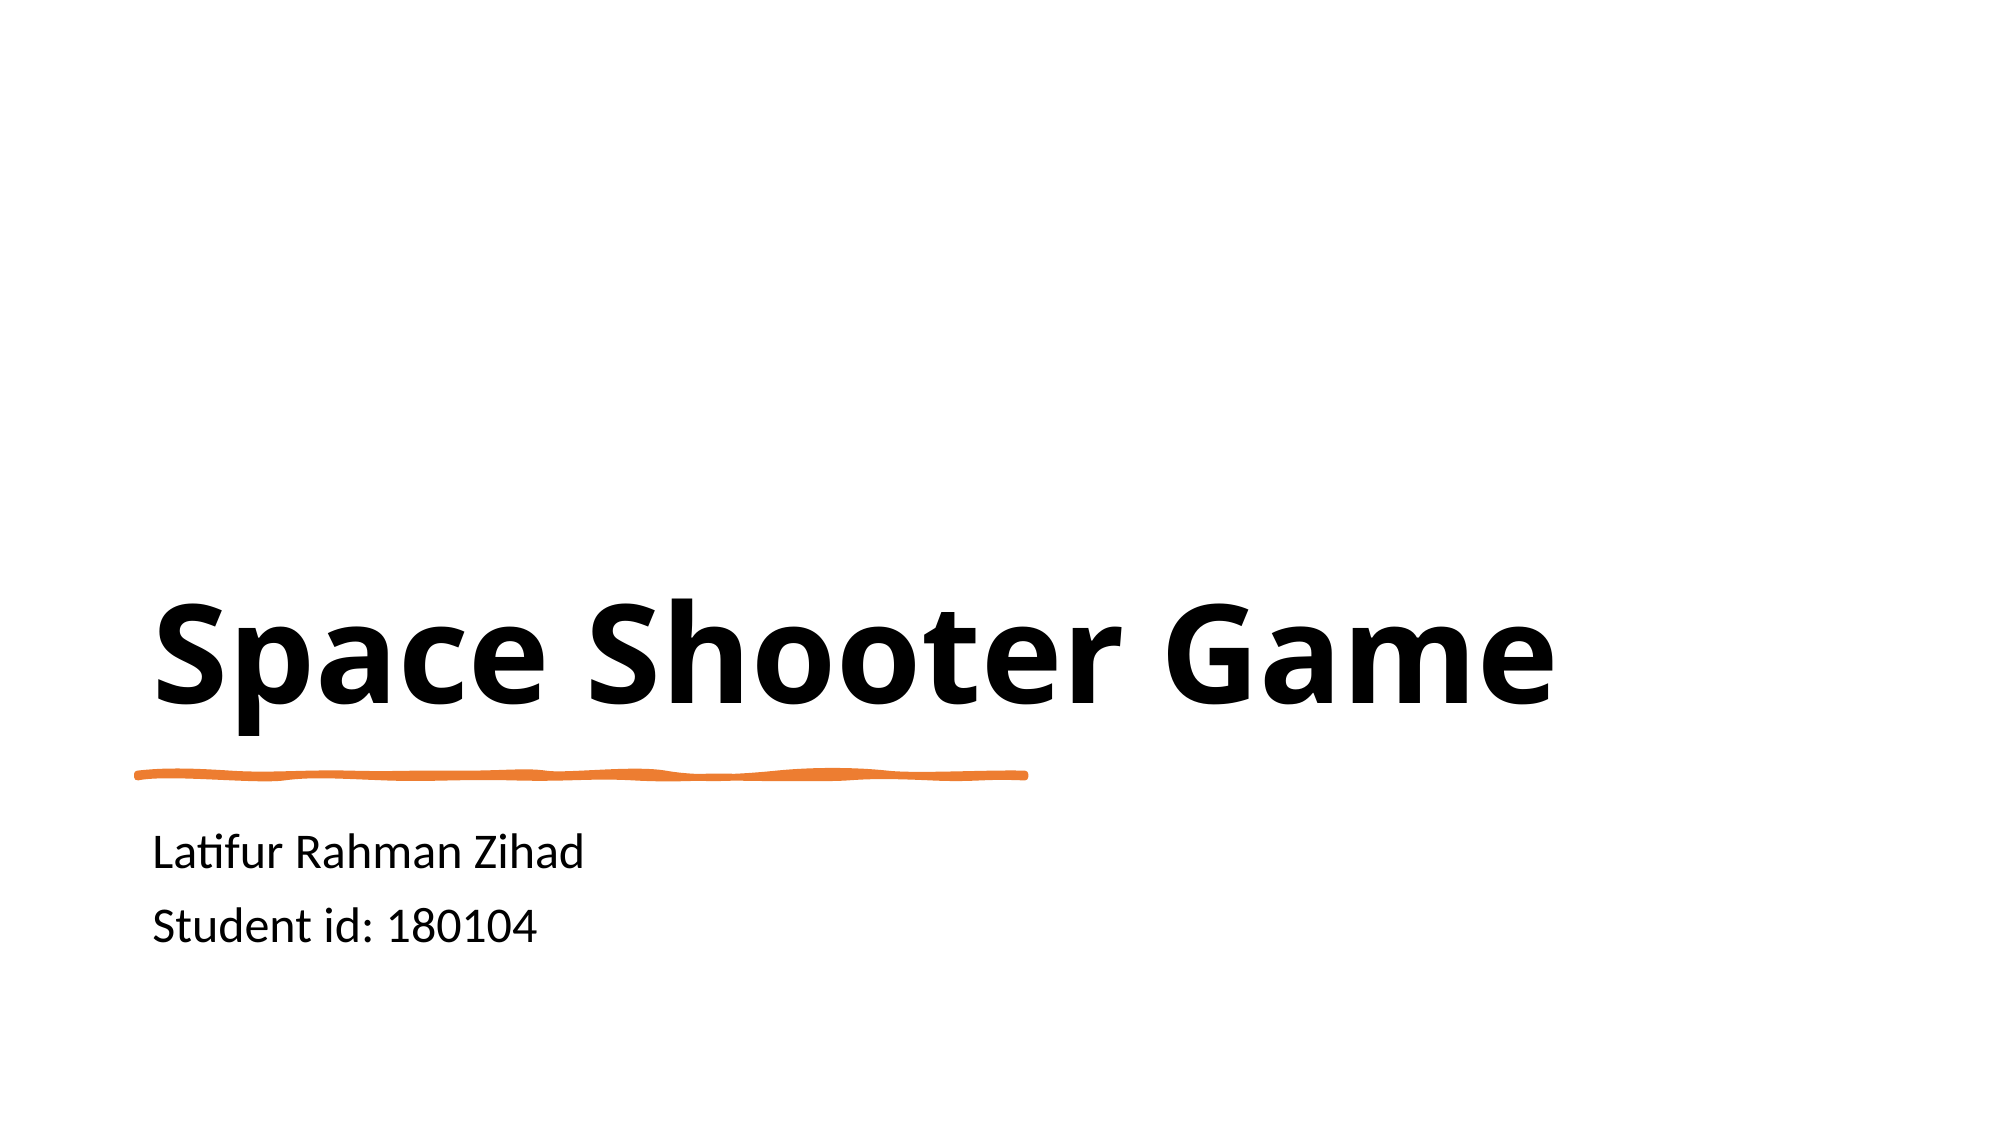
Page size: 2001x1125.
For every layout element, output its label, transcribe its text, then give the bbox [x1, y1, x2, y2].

subtitle Latifur Rahman Zihad Student id: 180104 [137, 817, 1862, 1003]
title Space Shooter Game [137, 74, 1862, 742]
text_box [137, 771, 1025, 780]
